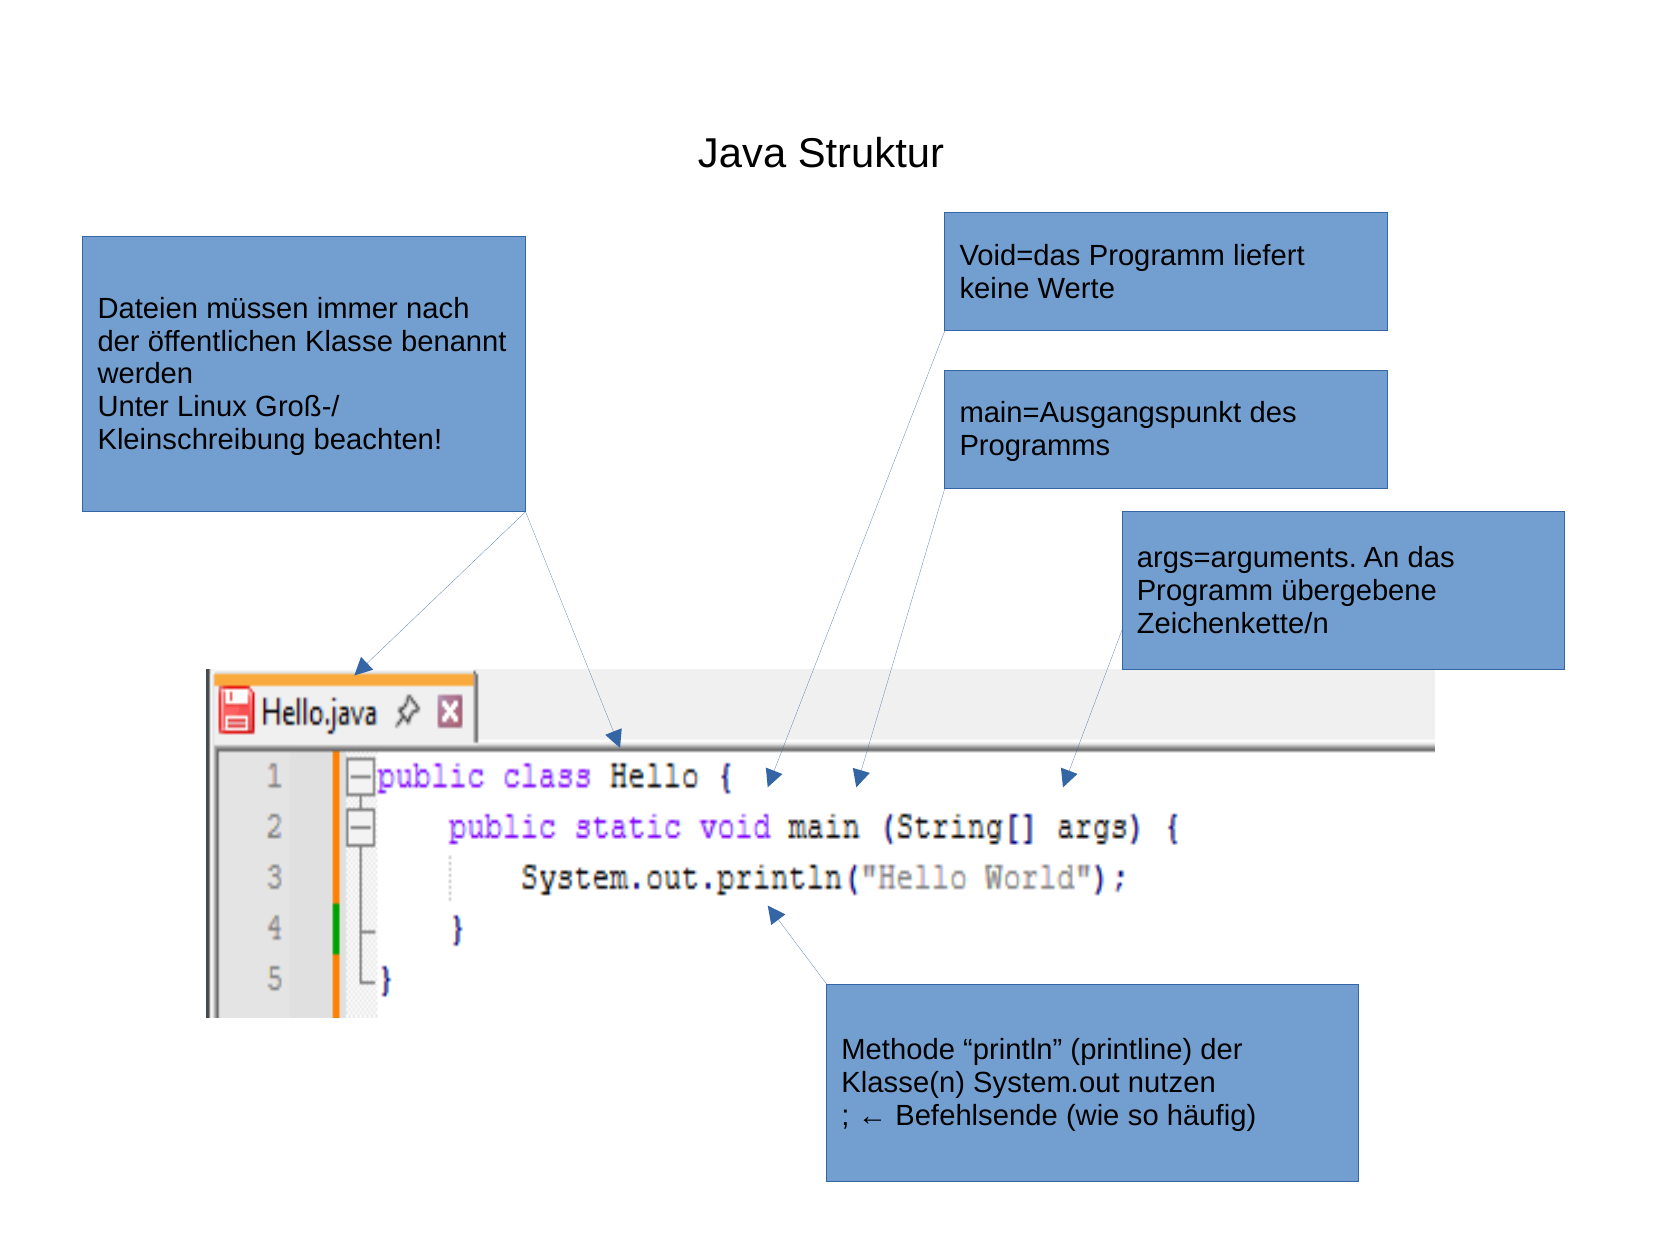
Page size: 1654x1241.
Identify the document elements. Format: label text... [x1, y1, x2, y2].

text_box args=arguments. An das Programm übergebene Zeichenkette/n [1122, 511, 1565, 670]
picture [206, 669, 1435, 1018]
text_box Methode “println” (printline) der Klasse(n) System.out nutzen ; ← Befehlsende (wie so häufig) [826, 984, 1359, 1182]
text_box Void=das Programm liefert keine Werte [944, 212, 1388, 331]
text_box Dateien müssen immer nach der öffentlichen Klasse benannt werden Unter Linux Groß-/ Kleinschreibung beachten! [82, 236, 526, 512]
text_box main=Ausgangspunkt des Programms [944, 370, 1388, 489]
title Java Struktur [82, 49, 1571, 257]
